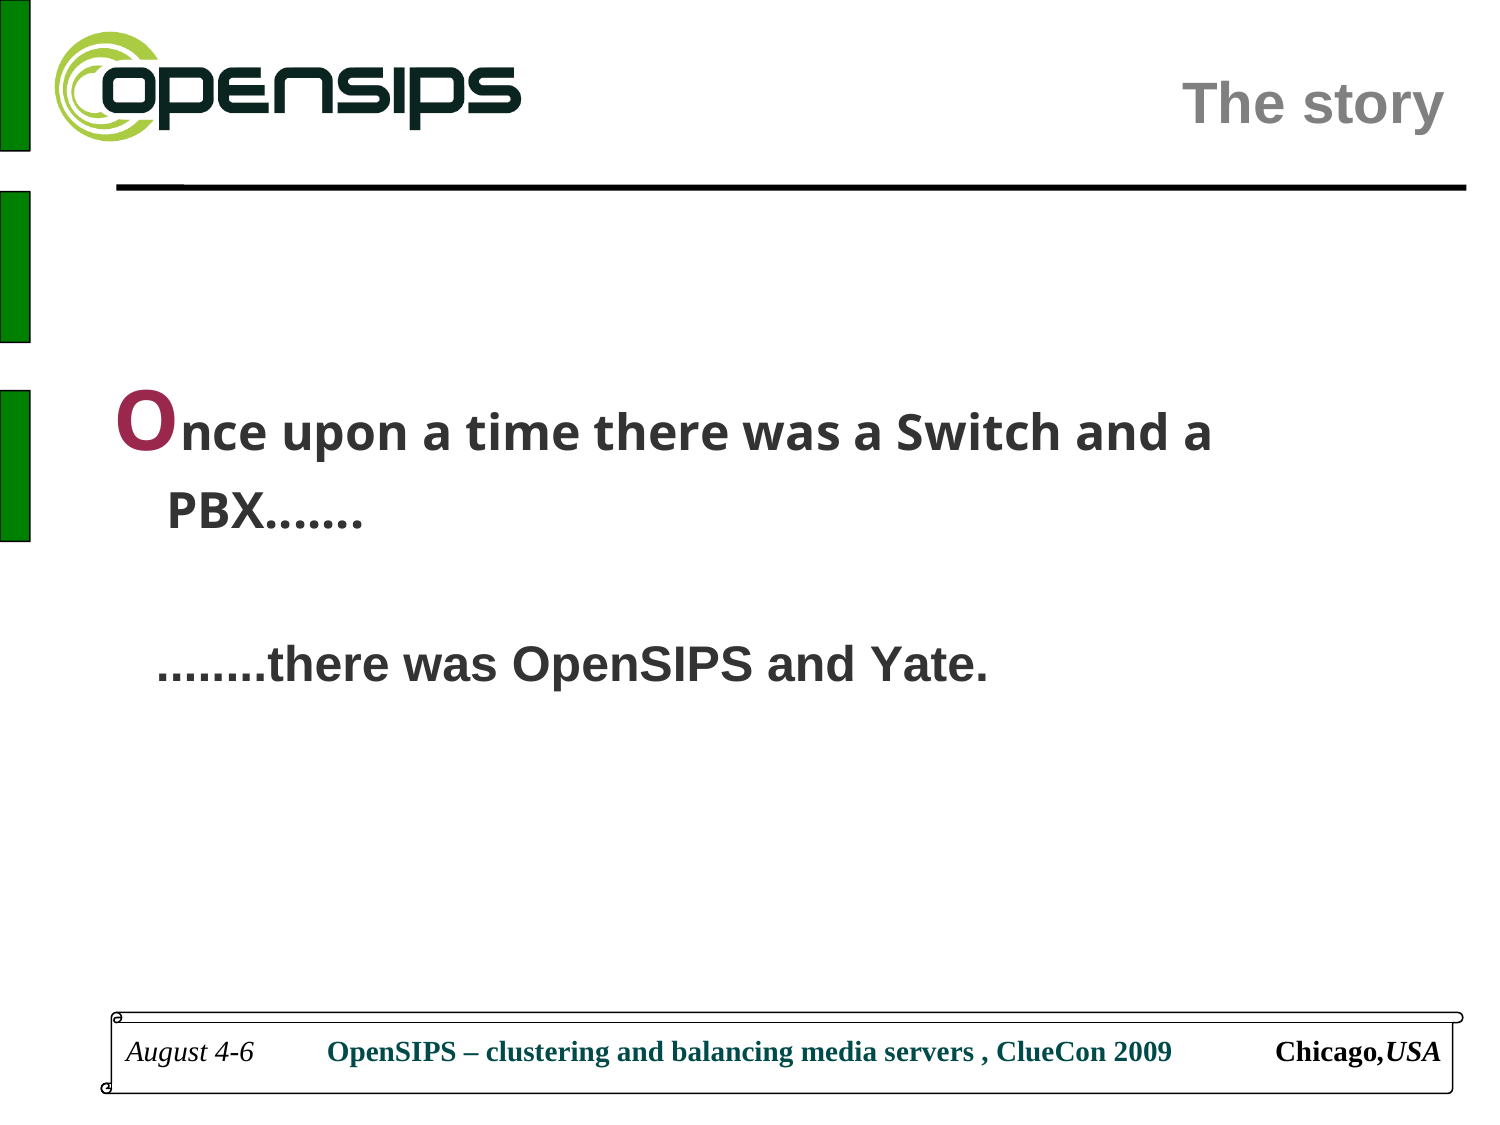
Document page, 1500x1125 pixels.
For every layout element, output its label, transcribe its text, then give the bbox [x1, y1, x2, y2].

list Once upon a time there was a Switch and a PBX....... ........there was OpenSIPS and Yate. [112, 224, 1424, 961]
picture [51, 27, 532, 148]
title The story [299, 44, 1462, 180]
